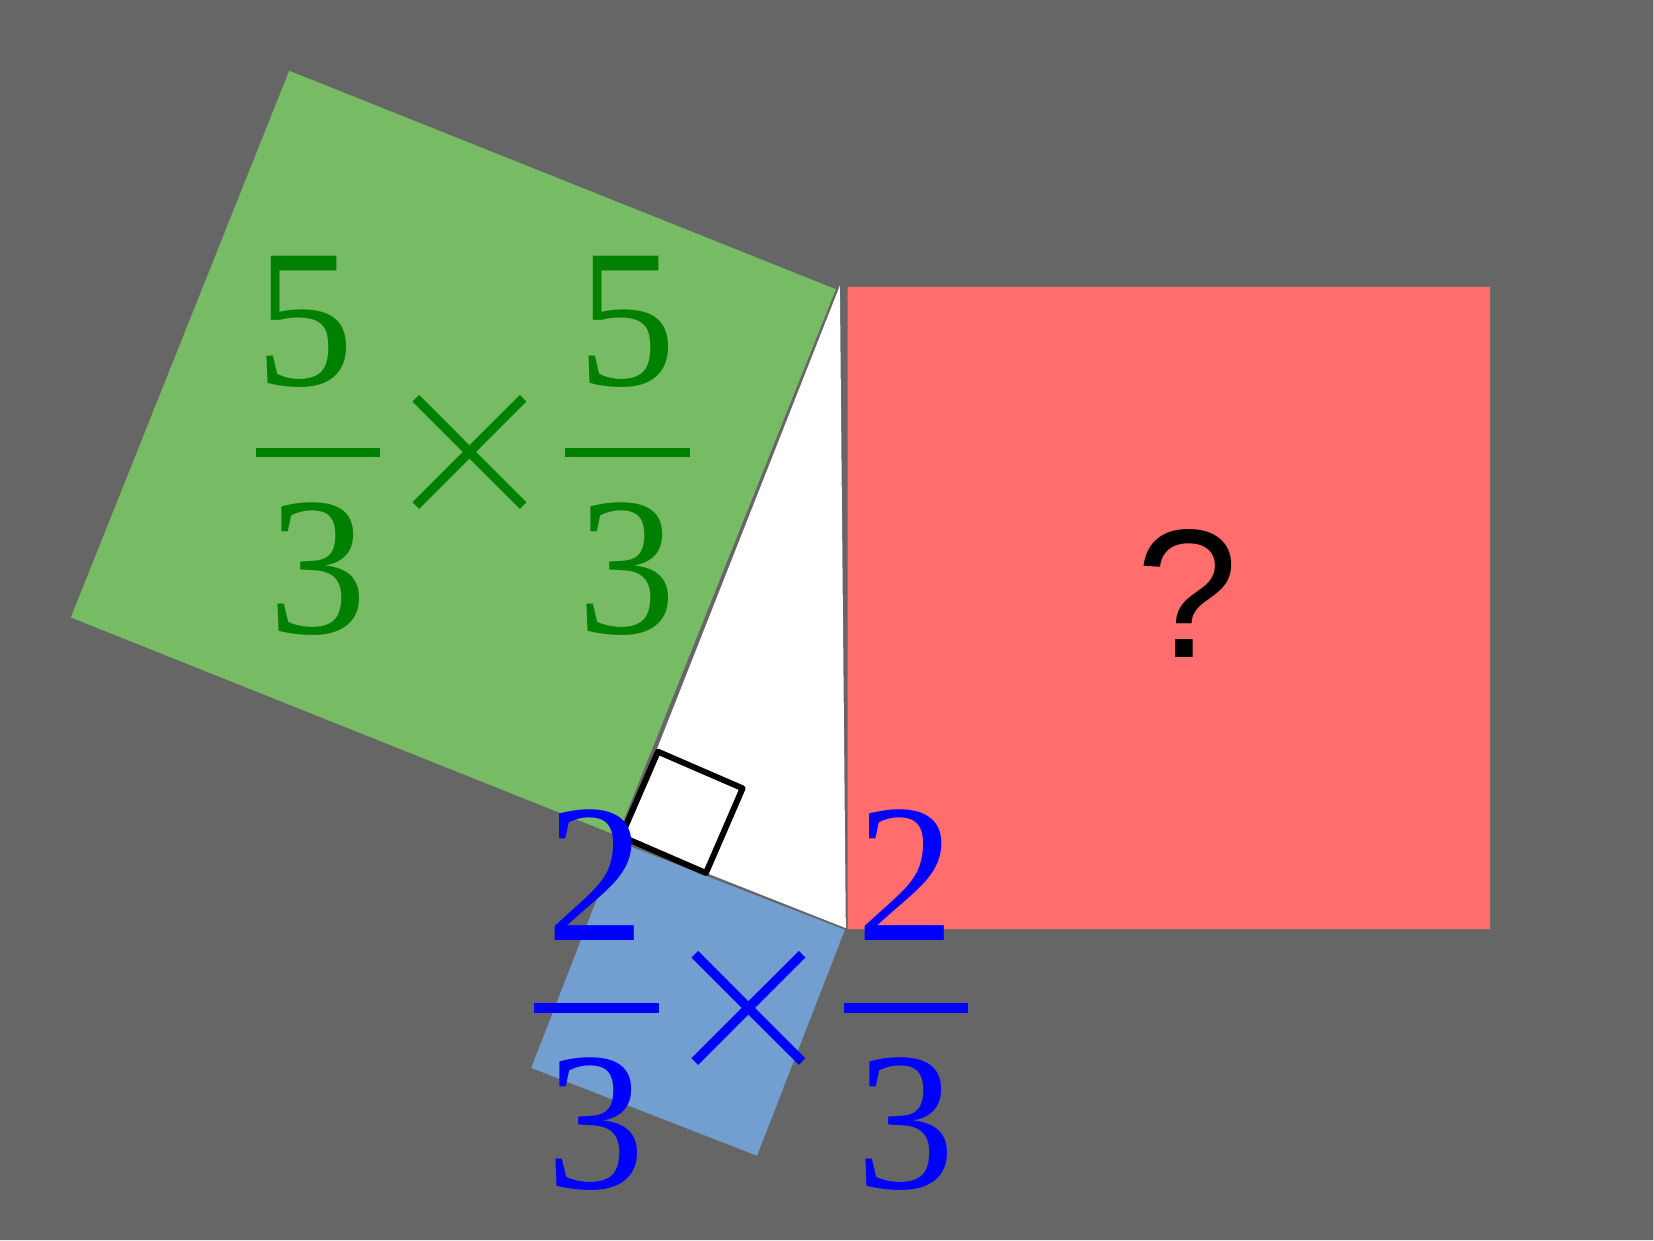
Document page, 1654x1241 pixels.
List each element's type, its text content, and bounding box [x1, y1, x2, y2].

text_box [0, 0, 1654, 1241]
chart [472, 767, 1023, 1238]
text_box ? [1122, 484, 1385, 790]
chart [193, 212, 745, 683]
